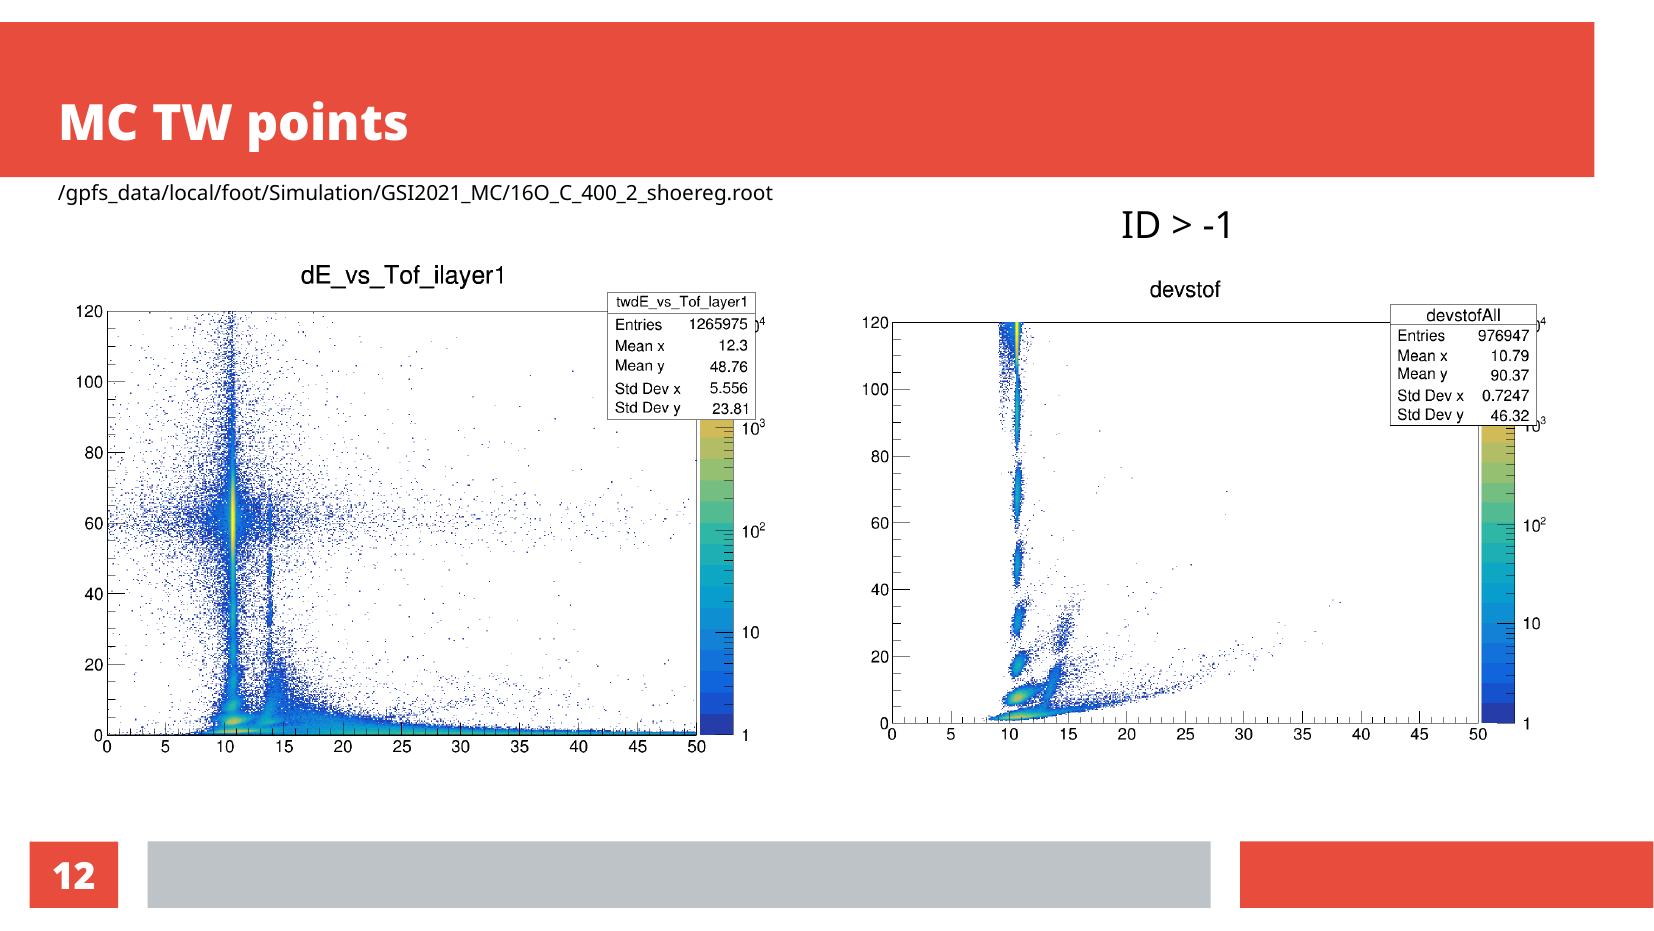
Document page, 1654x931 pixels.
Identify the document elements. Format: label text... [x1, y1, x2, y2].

title MC TW points [58, 44, 1594, 156]
text_box ID > -1 [1106, 190, 1270, 250]
text_box /gpfs_data/local/foot/Simulation/GSI2021_MC/16O_C_400_2_shoereg.root [43, 170, 1442, 230]
picture [829, 275, 1547, 762]
picture [49, 260, 768, 772]
